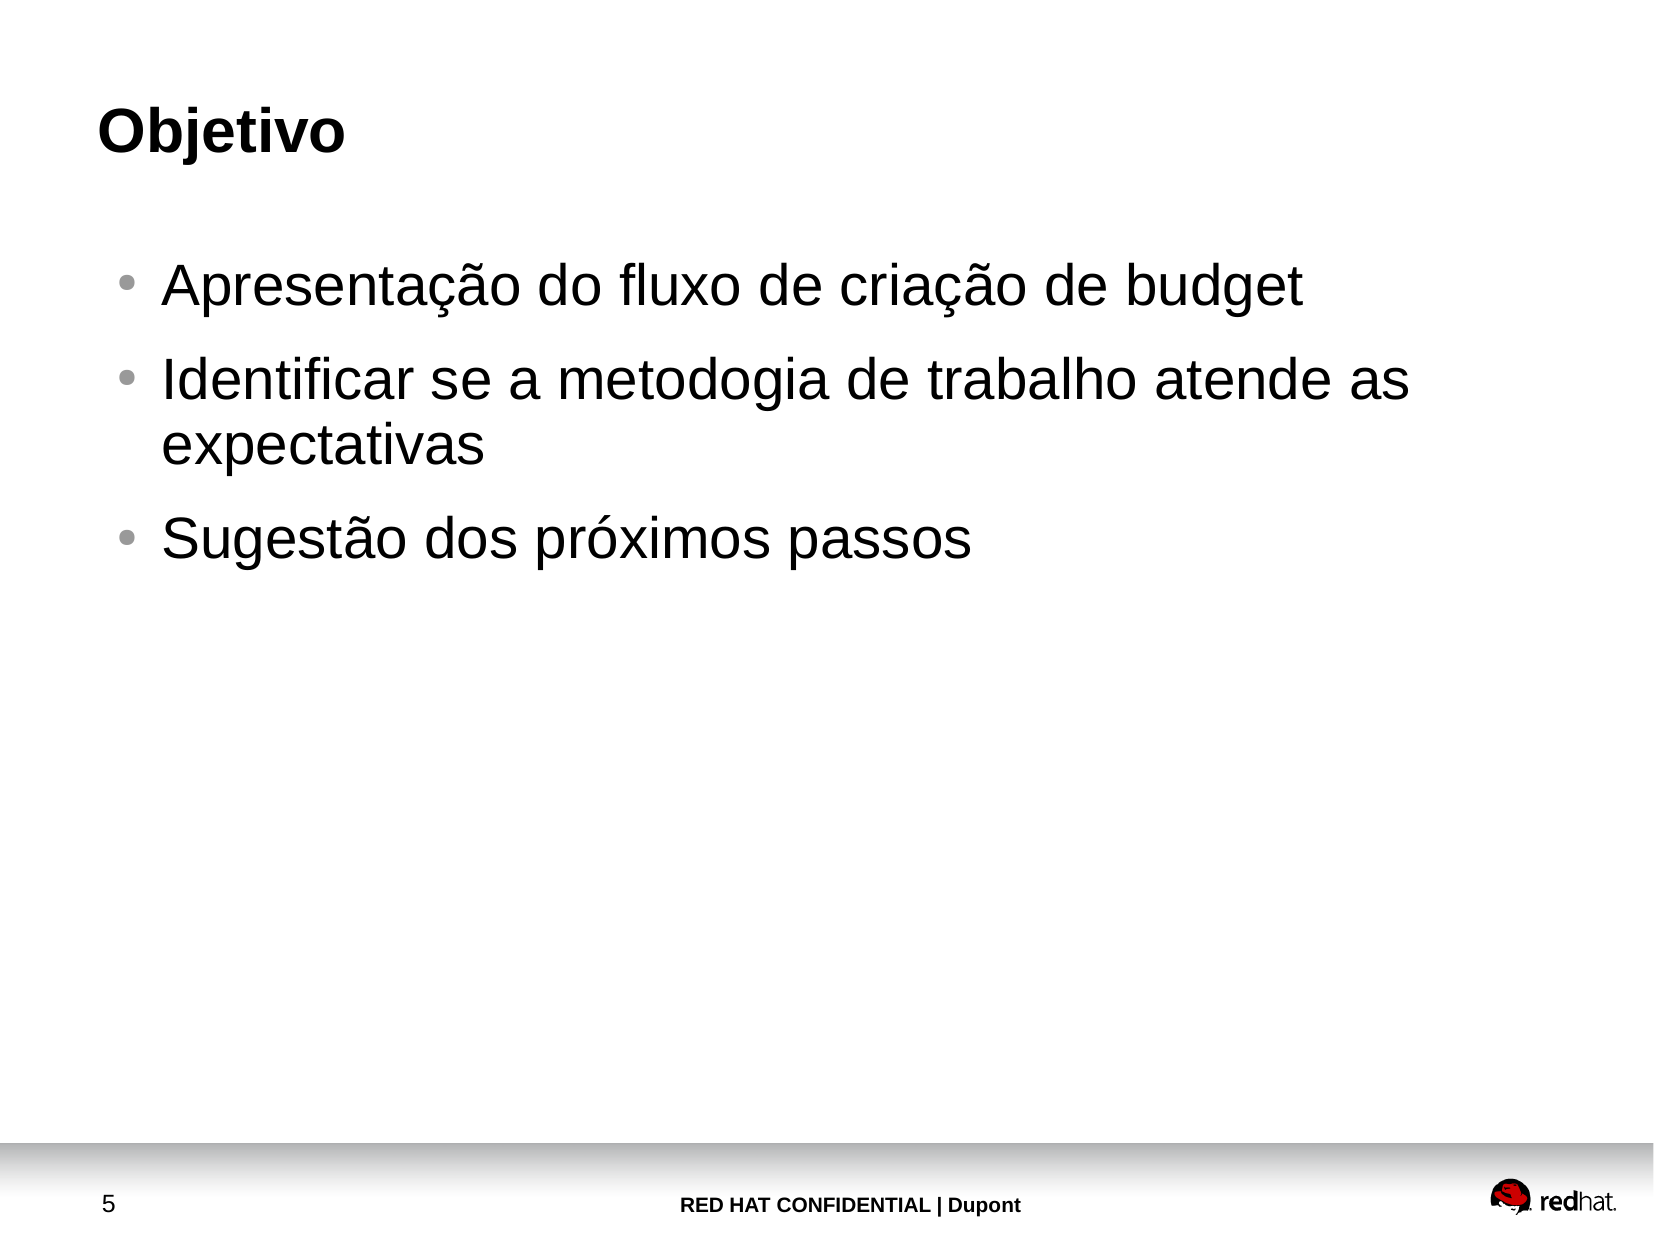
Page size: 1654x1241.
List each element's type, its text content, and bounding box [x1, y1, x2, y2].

text_box Objetivo [82, 37, 1571, 226]
text_box Apresentação do fluxo de criação de budget Identificar se a metodogia de trabalho atende as expectativas Sugestão dos próximos passos [86, 244, 1576, 1039]
picture [0, 1143, 1654, 1241]
